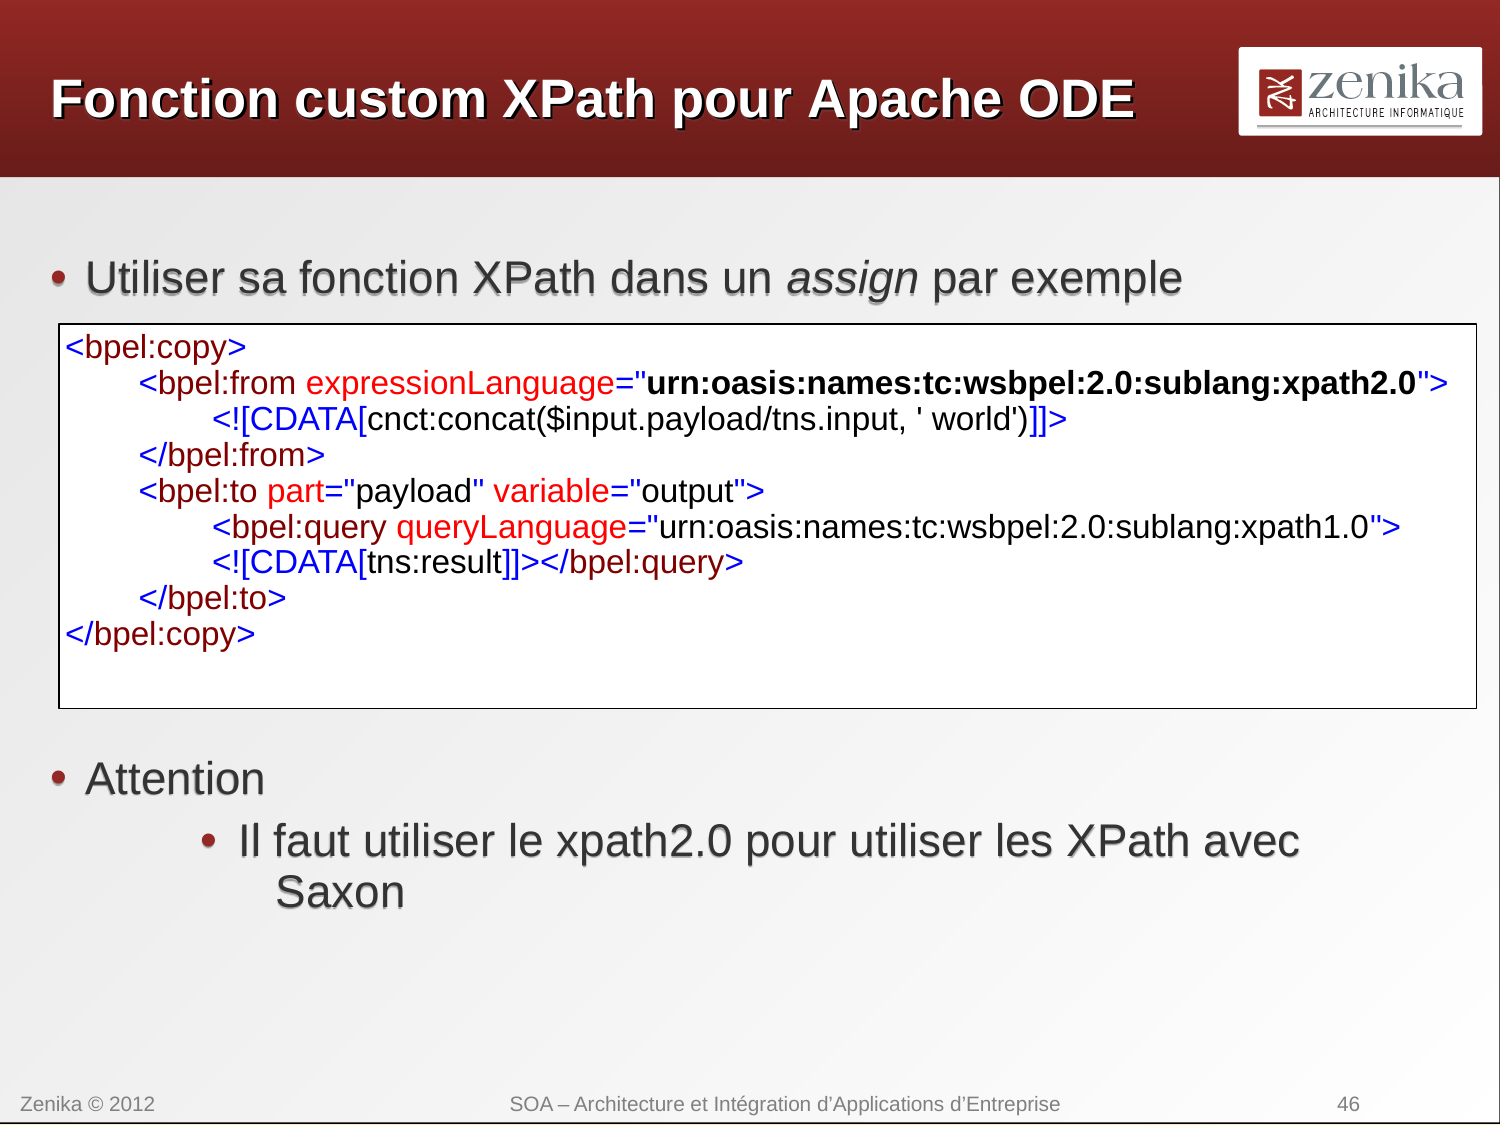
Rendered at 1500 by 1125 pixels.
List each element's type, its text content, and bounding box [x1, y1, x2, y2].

text_box <bpel:copy> <bpel:from expressionLanguage="urn:oasis:names:tc:wsbpel:2.0:sublang:xpath2.0"> <![CDATA[cnct:concat($input.payload/tns.input, ' world')]]> </bpel:from> <bpel:to part="payload" variable="output"> <bpel:query queryLanguage="urn:oasis:names:tc:wsbpel:2.0:sublang:xpath1.0"> <![CDATA[tns:result]]></bpel:query> </bpel:to> </bpel:copy> [59, 323, 1477, 709]
subtitle Utiliser sa fonction XPath dans un assign par exemple Attention Il faut utiliser le xpath2.0 pour utiliser les XPath avec Saxon [50, 249, 1435, 1079]
title Fonction custom XPath pour Apache ODE [50, 22, 1206, 172]
